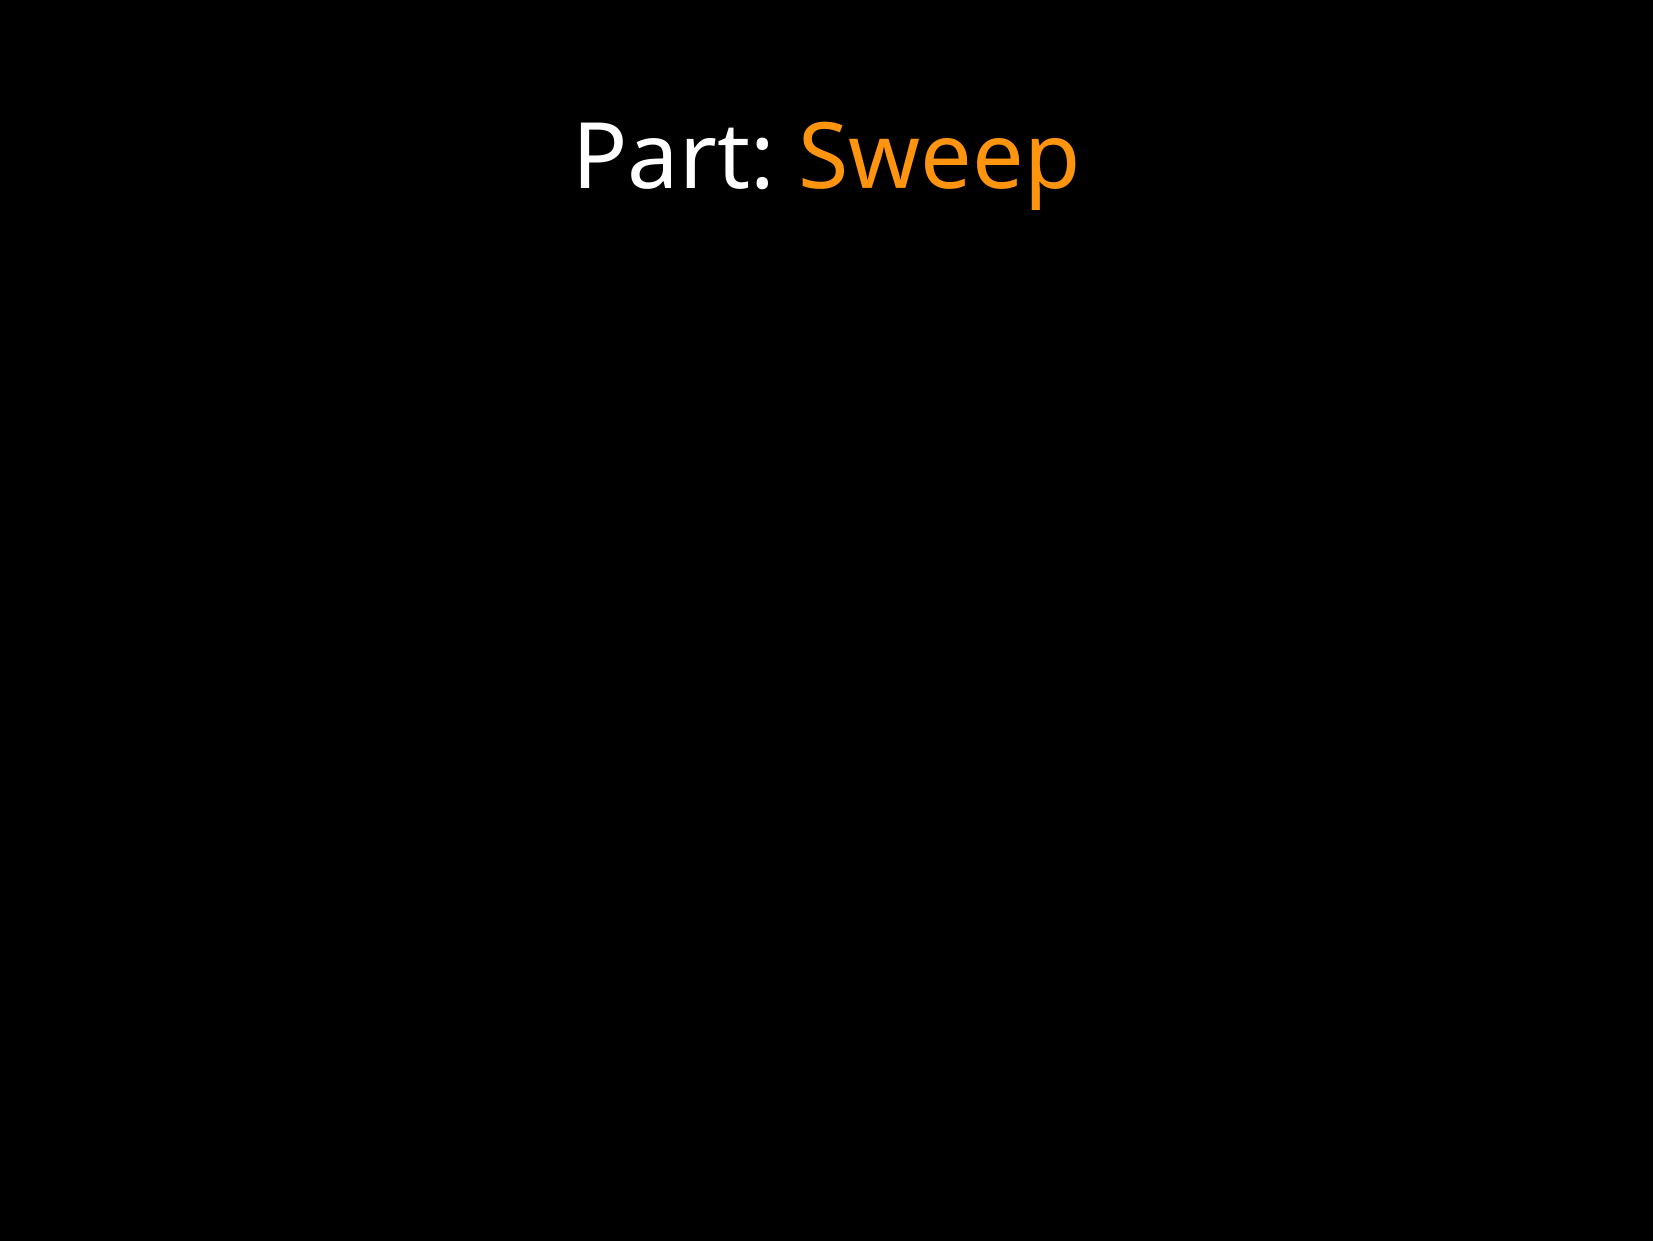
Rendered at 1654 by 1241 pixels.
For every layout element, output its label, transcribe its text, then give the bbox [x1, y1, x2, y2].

title Part: Sweep [82, 49, 1571, 257]
